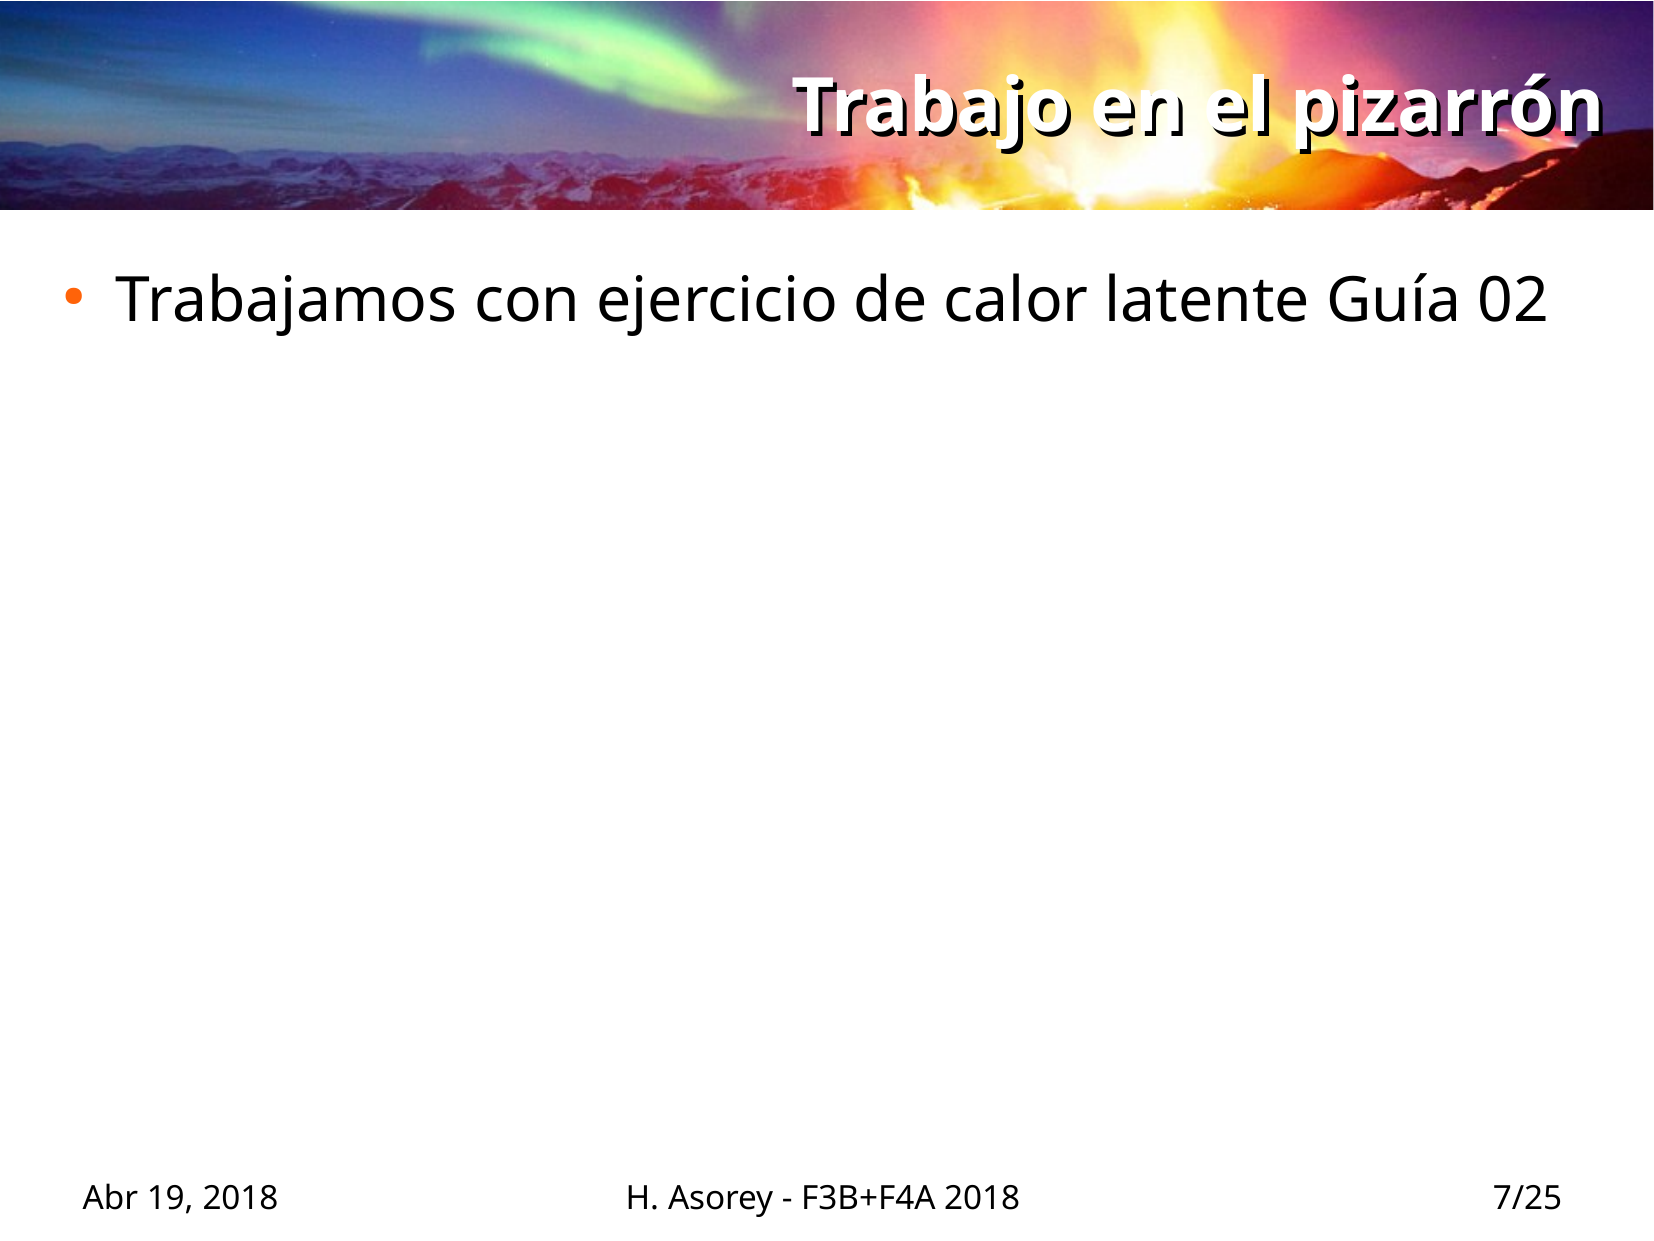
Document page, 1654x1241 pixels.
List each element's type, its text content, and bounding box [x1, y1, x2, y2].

list Trabajamos con ejercicio de calor latente Guía 02 [45, 255, 1606, 1156]
title Trabajo en el pizarrón [45, 15, 1606, 191]
picture [0, 1, 1654, 210]
